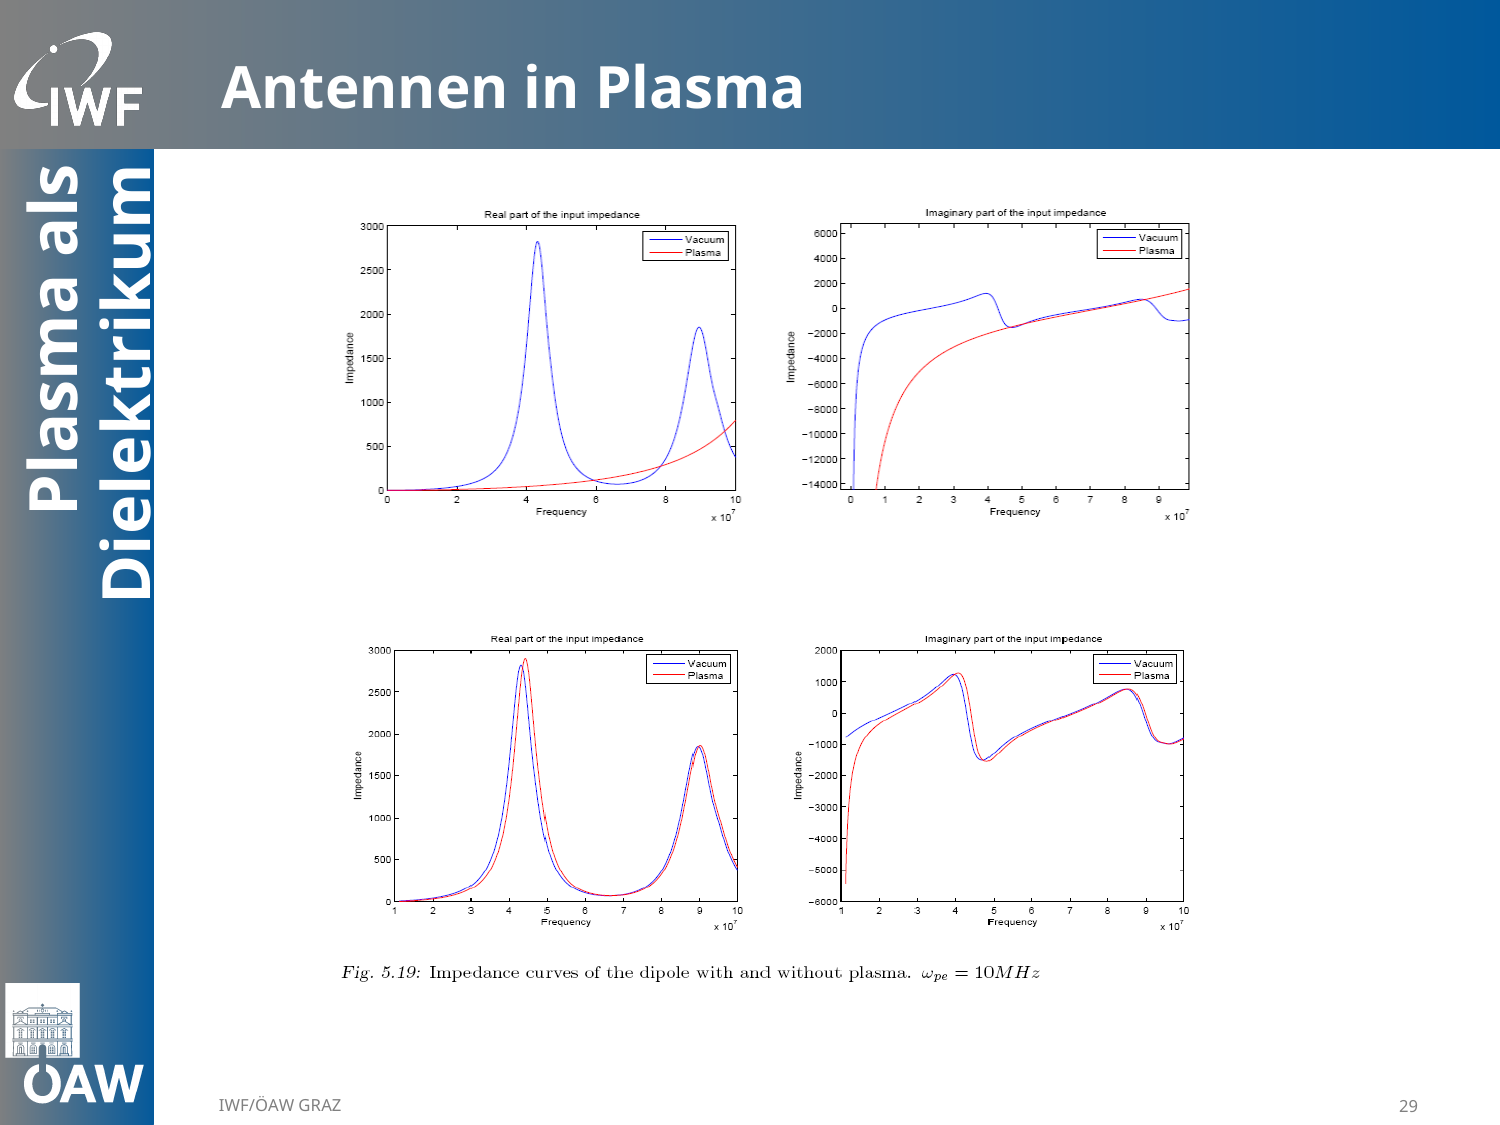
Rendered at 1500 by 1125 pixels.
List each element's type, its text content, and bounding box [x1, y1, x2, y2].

picture [8, 32, 154, 132]
title Antennen in Plasma [206, 36, 1459, 144]
picture [325, 204, 1241, 532]
picture [324, 620, 1211, 1004]
picture [5, 983, 154, 1105]
text_box Plasma als Dielektrikum [30, 148, 155, 959]
